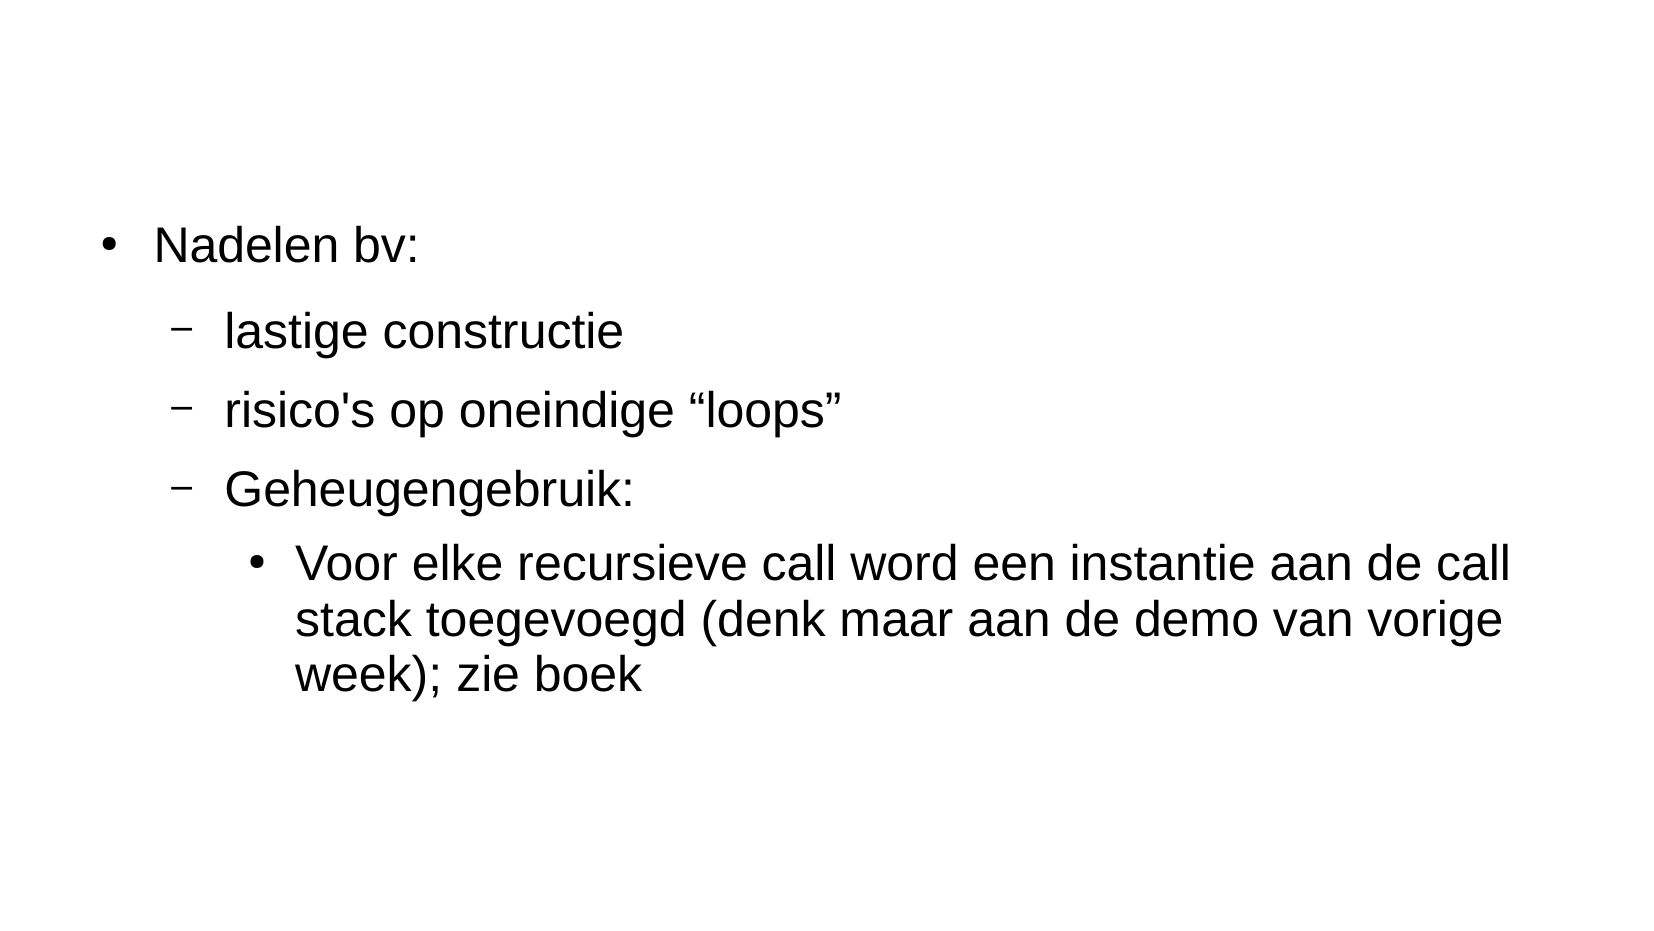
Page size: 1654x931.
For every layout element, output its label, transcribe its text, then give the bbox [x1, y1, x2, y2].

list Nadelen bv: lastige constructie risico's op oneindige “loops” Geheugengebruik: Voor elke recursieve call word een instantie aan de call stack toegevoegd (denk maar aan de demo van vorige week); zie boek [82, 217, 1571, 758]
